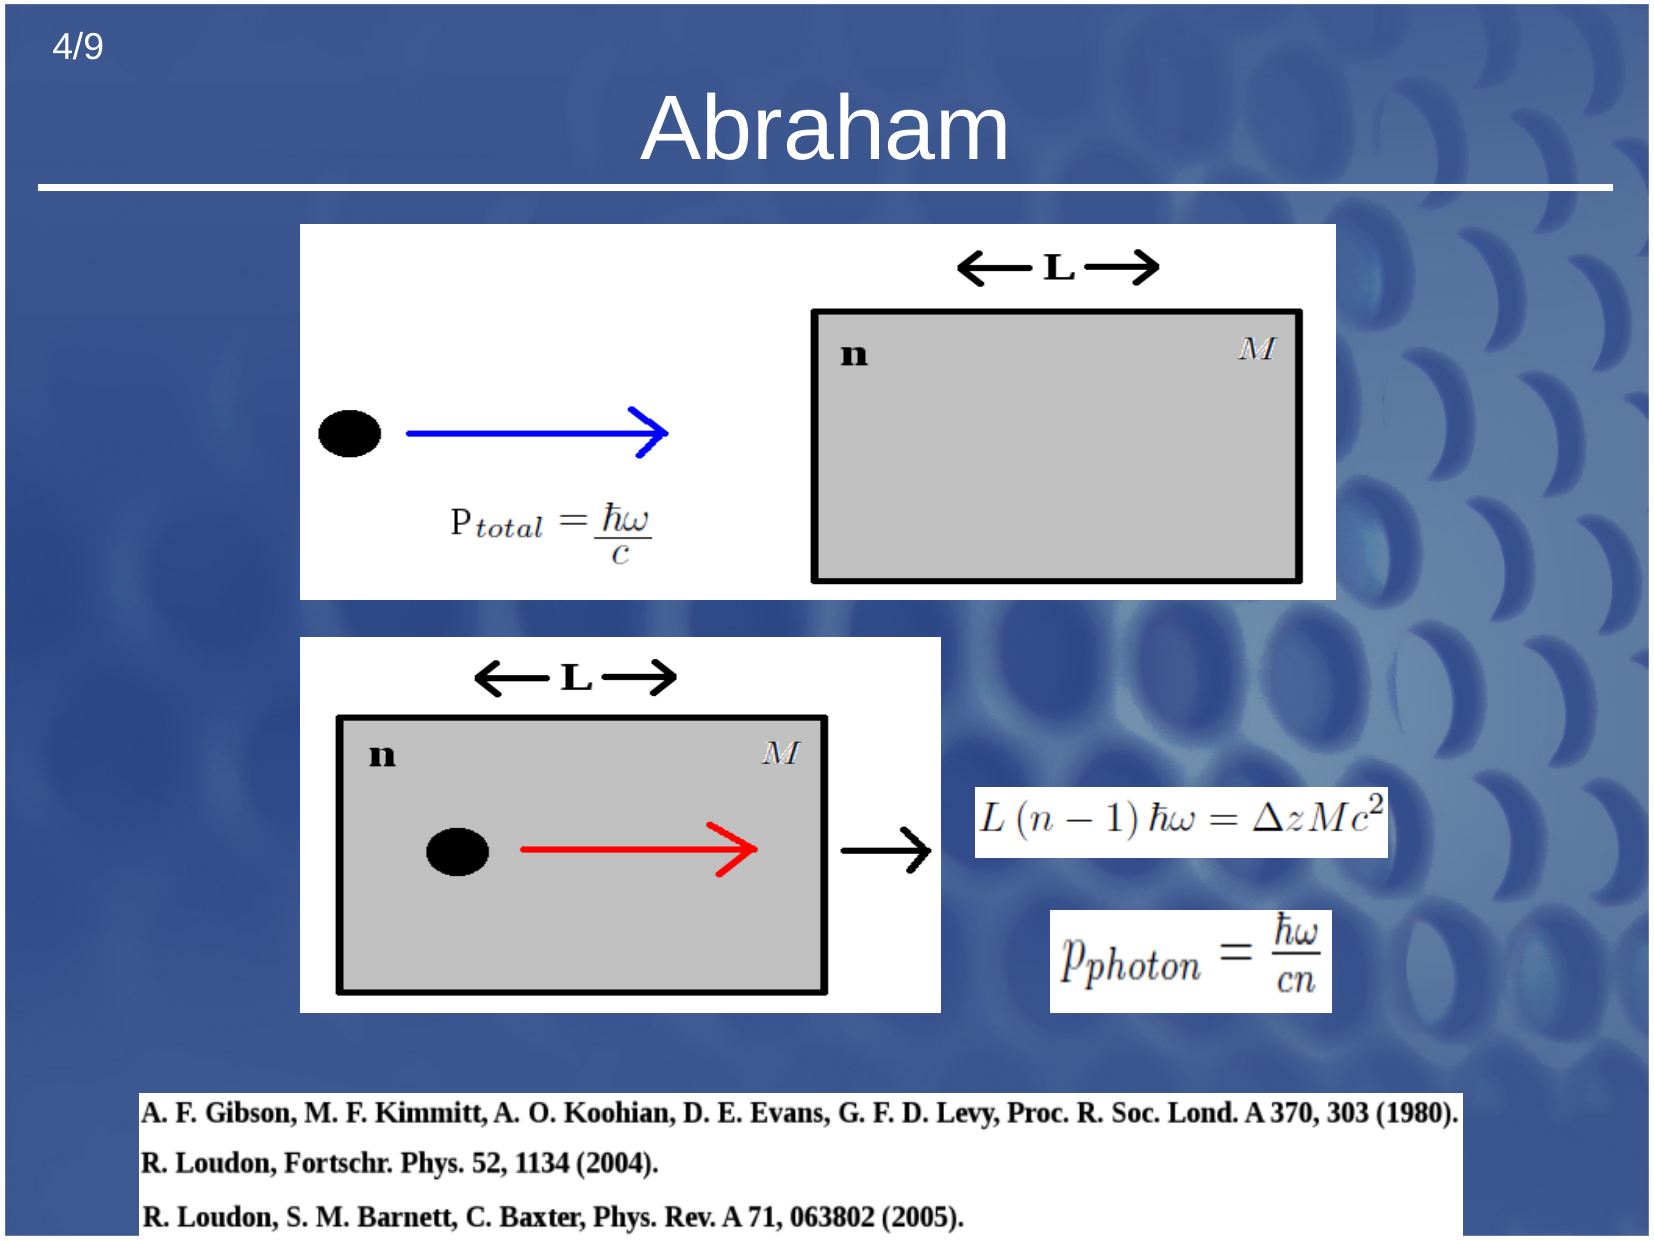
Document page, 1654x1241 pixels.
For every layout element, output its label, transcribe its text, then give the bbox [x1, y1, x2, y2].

text_box 4/9 [37, 18, 147, 76]
title Abraham [82, 0, 1571, 184]
title Abraham [82, 191, 1571, 257]
picture [0, 0, 1654, 1241]
